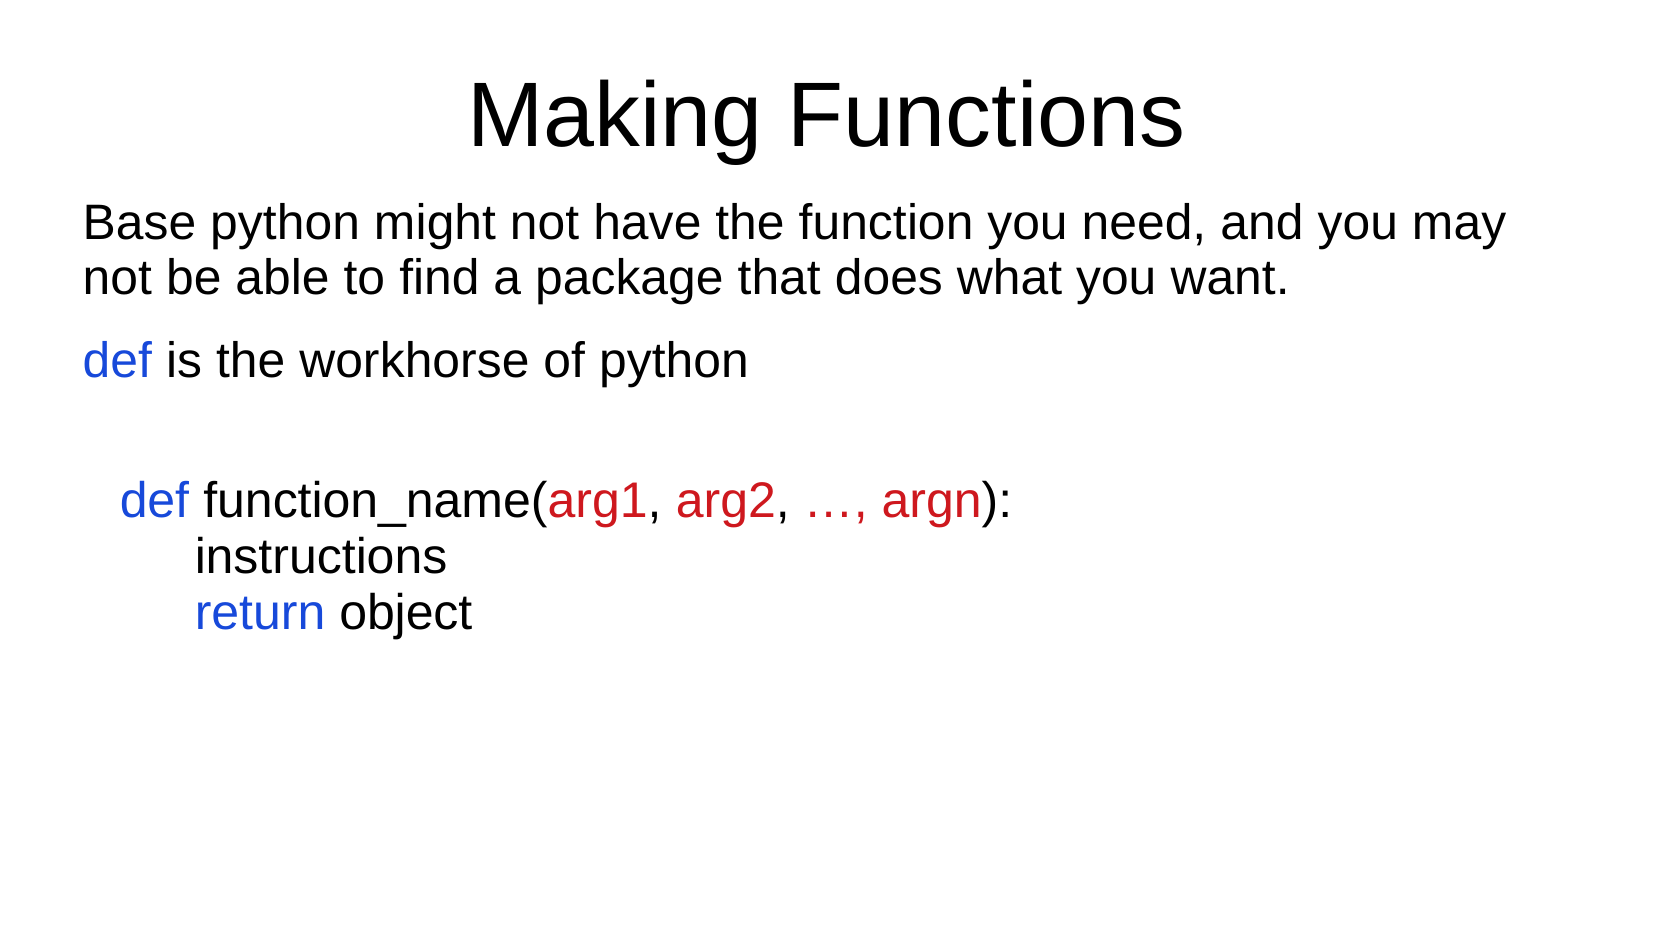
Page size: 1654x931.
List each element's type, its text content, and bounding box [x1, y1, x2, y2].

title Making Functions [82, 37, 1571, 193]
text_box def function_name(arg1, arg2, …, argn): instructions return object [105, 465, 1231, 856]
list Base python might not have the function you need, and you may not be able to find a package that does what you want. def is the workhorse of python [82, 194, 1571, 391]
